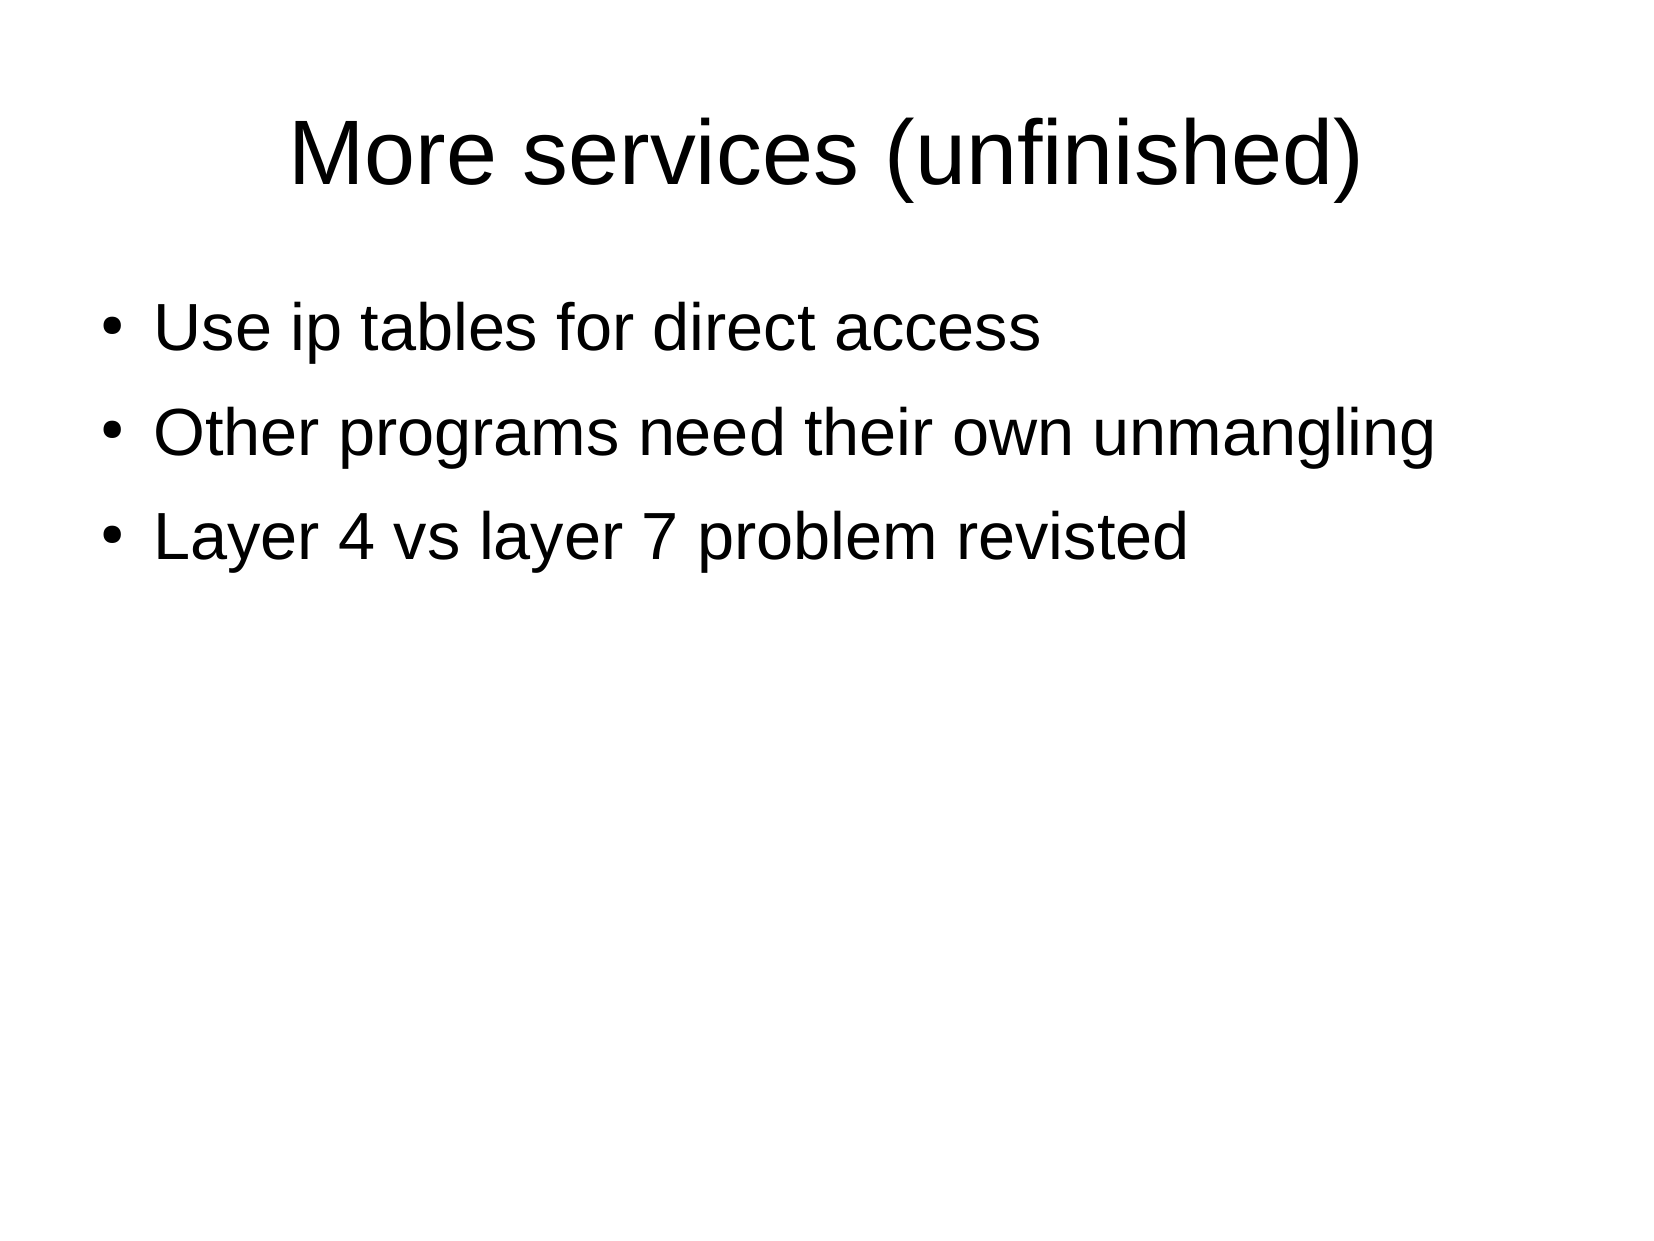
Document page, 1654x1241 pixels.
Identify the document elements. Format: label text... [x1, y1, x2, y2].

list Use ip tables for direct access Other programs need their own unmangling Layer 4 vs layer 7 problem revisted [82, 290, 1571, 1010]
title More services (unfinished) [82, 49, 1571, 257]
